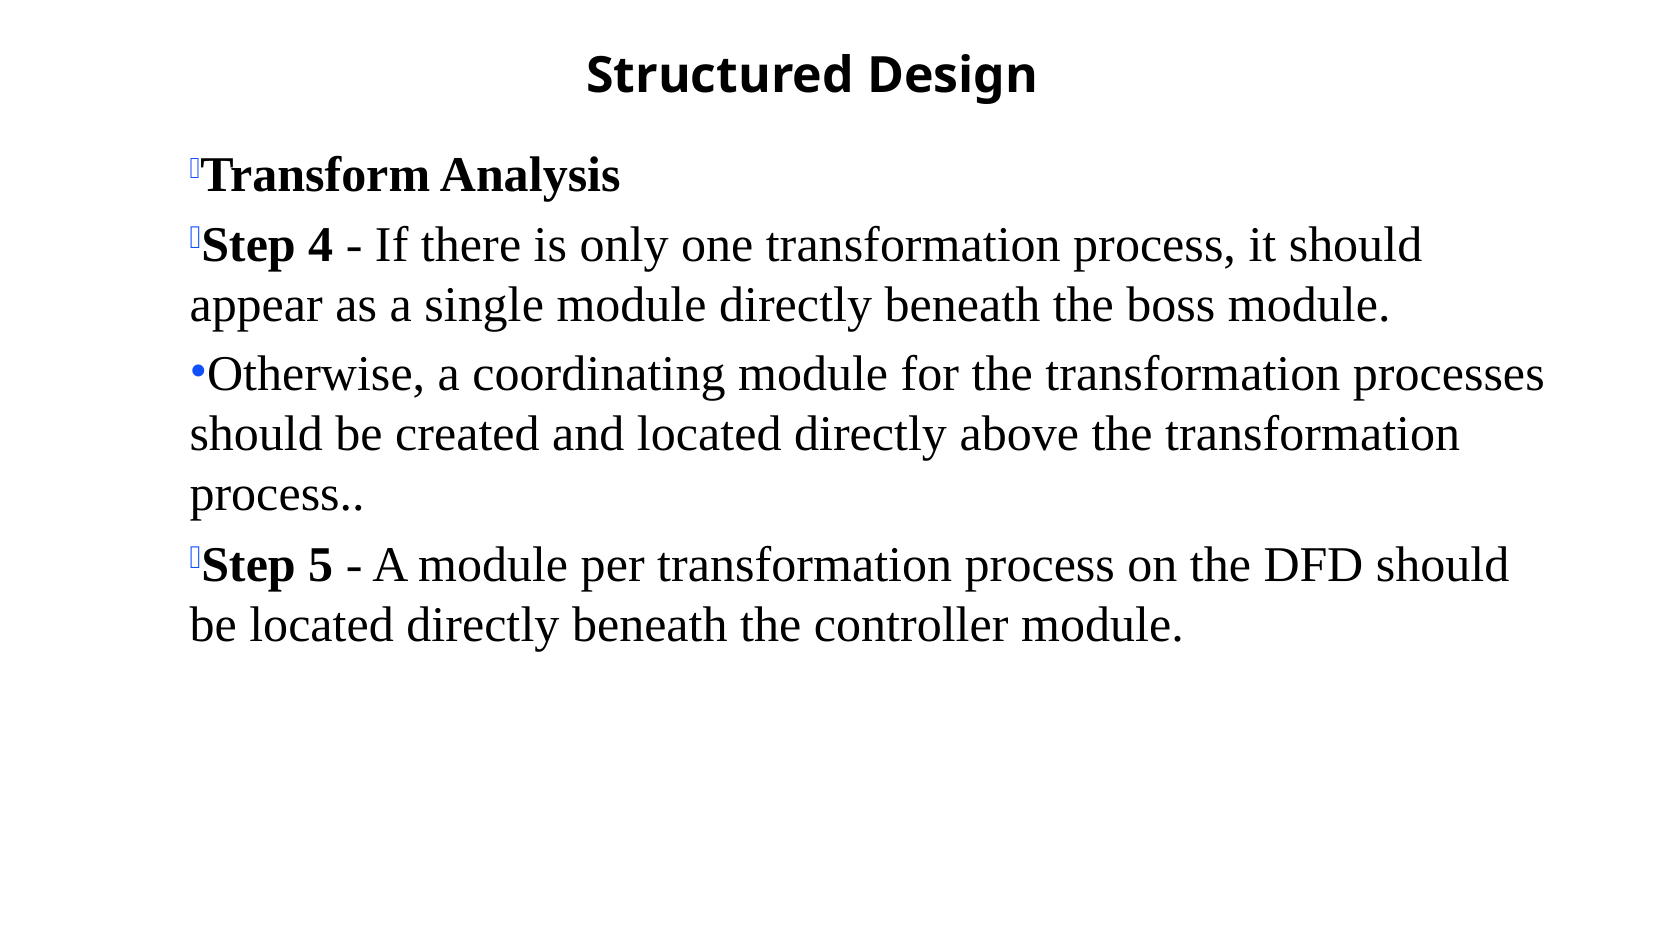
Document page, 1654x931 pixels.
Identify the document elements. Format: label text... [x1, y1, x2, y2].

list Transform Analysis Step 4 - If there is only one transformation process, it should appear as a single module directly beneath the boss module. Otherwise, a coordinating module for the transformation processes should be created and located directly above the transformation process.. Step 5 - A module per transformation process on the DFD should be located directly beneath the controller module. [174, 133, 1580, 733]
title Structured Design [233, 34, 1391, 98]
